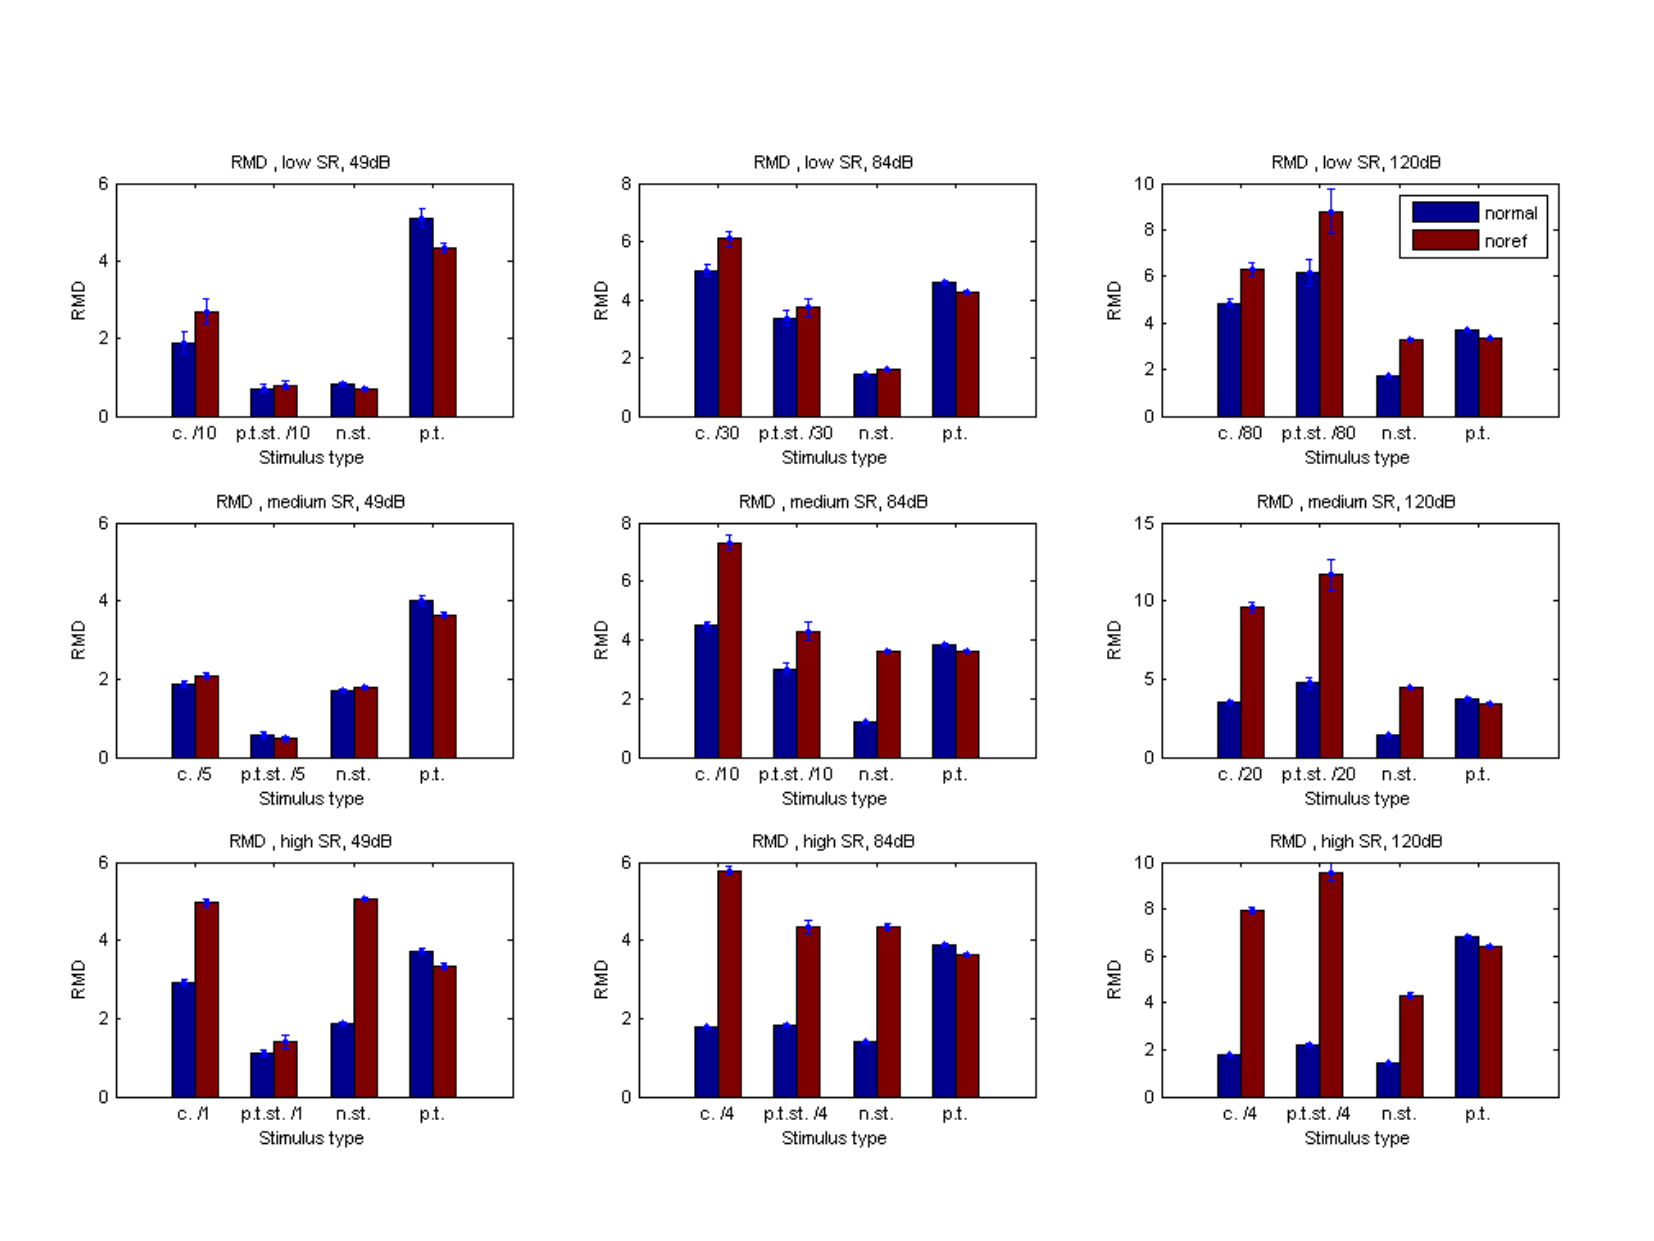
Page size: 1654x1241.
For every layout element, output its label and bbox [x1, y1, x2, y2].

picture [62, 141, 1583, 1161]
